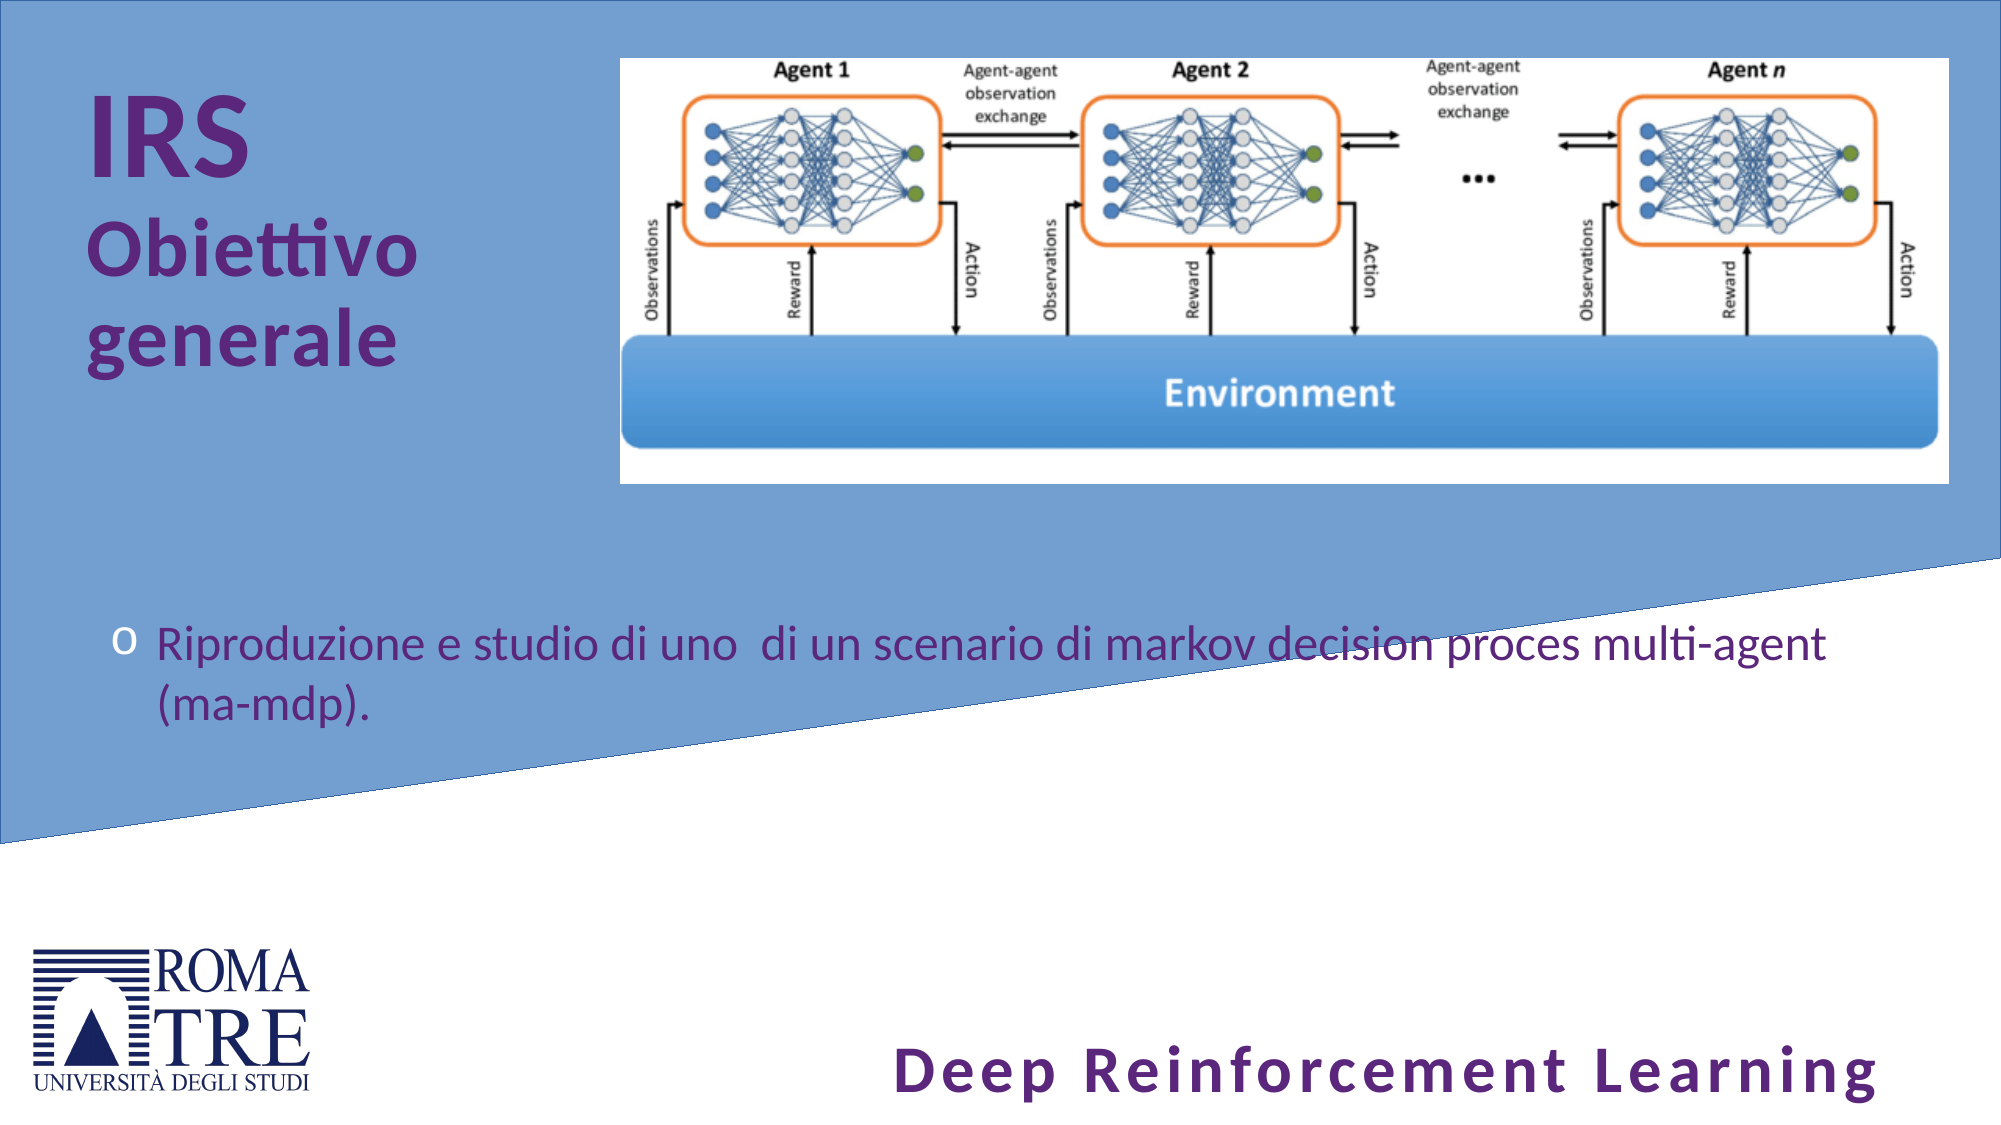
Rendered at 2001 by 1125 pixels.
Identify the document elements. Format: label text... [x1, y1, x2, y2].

picture [29, 944, 314, 1095]
list Deep Reinforcement Learning [840, 1027, 1991, 1115]
picture [620, 58, 1949, 485]
title IRS Obiettivo generale [71, 82, 1608, 371]
text_box Riproduzione e studio di uno di un scenario di markov decision proces multi-agent (ma-mdp). [94, 603, 1890, 739]
